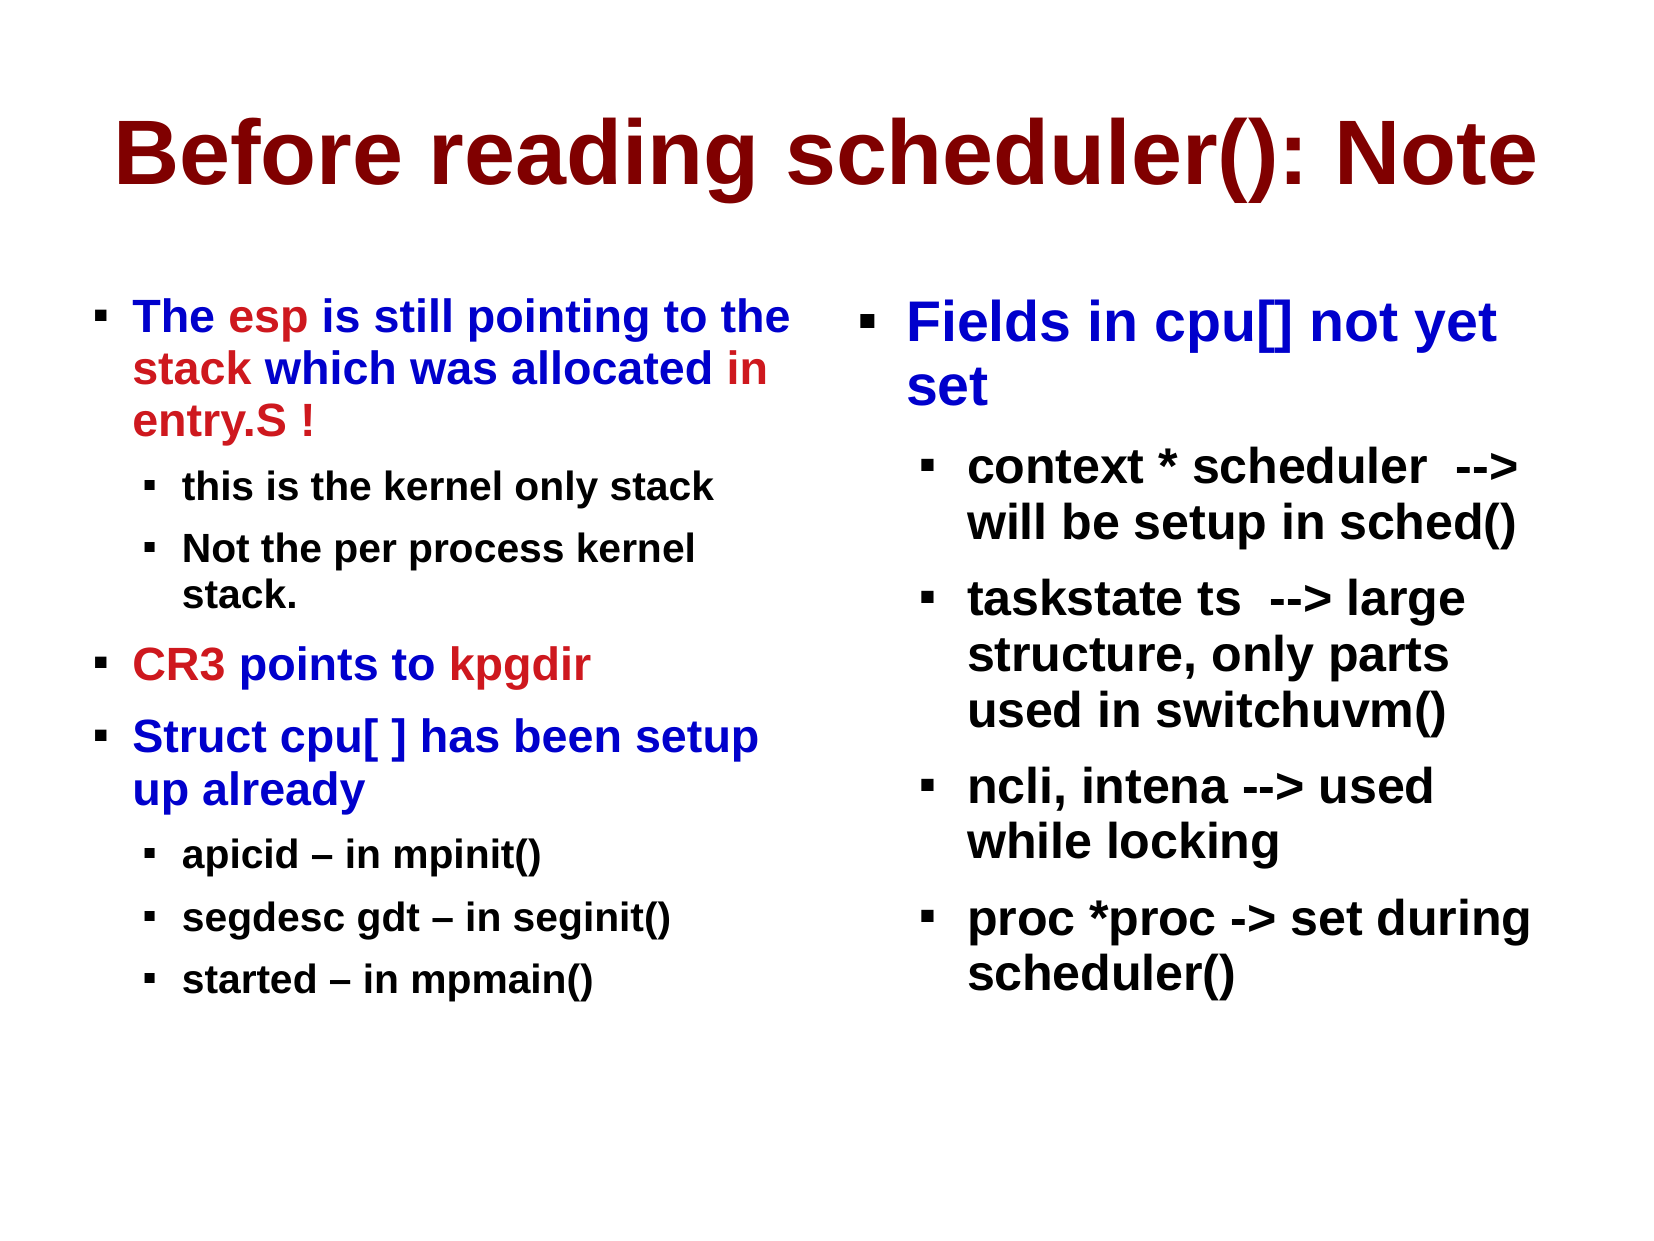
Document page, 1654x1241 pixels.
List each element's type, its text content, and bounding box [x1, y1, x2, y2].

list Fields in cpu[] not yet set context * scheduler --> will be setup in sched() taskstate ts --> large structure, only parts used in switchuvm() ncli, intena --> used while locking proc *proc -> set during scheduler() [845, 290, 1572, 1010]
list The esp is still pointing to the stack which was allocated in entry.S ! this is the kernel only stack Not the per process kernel stack. CR3 points to kpgdir Struct cpu[ ] has been setup up already apicid – in mpinit() segdesc gdt – in seginit() started – in mpmain() [82, 290, 809, 1010]
title Before reading scheduler(): Note [82, 49, 1571, 257]
